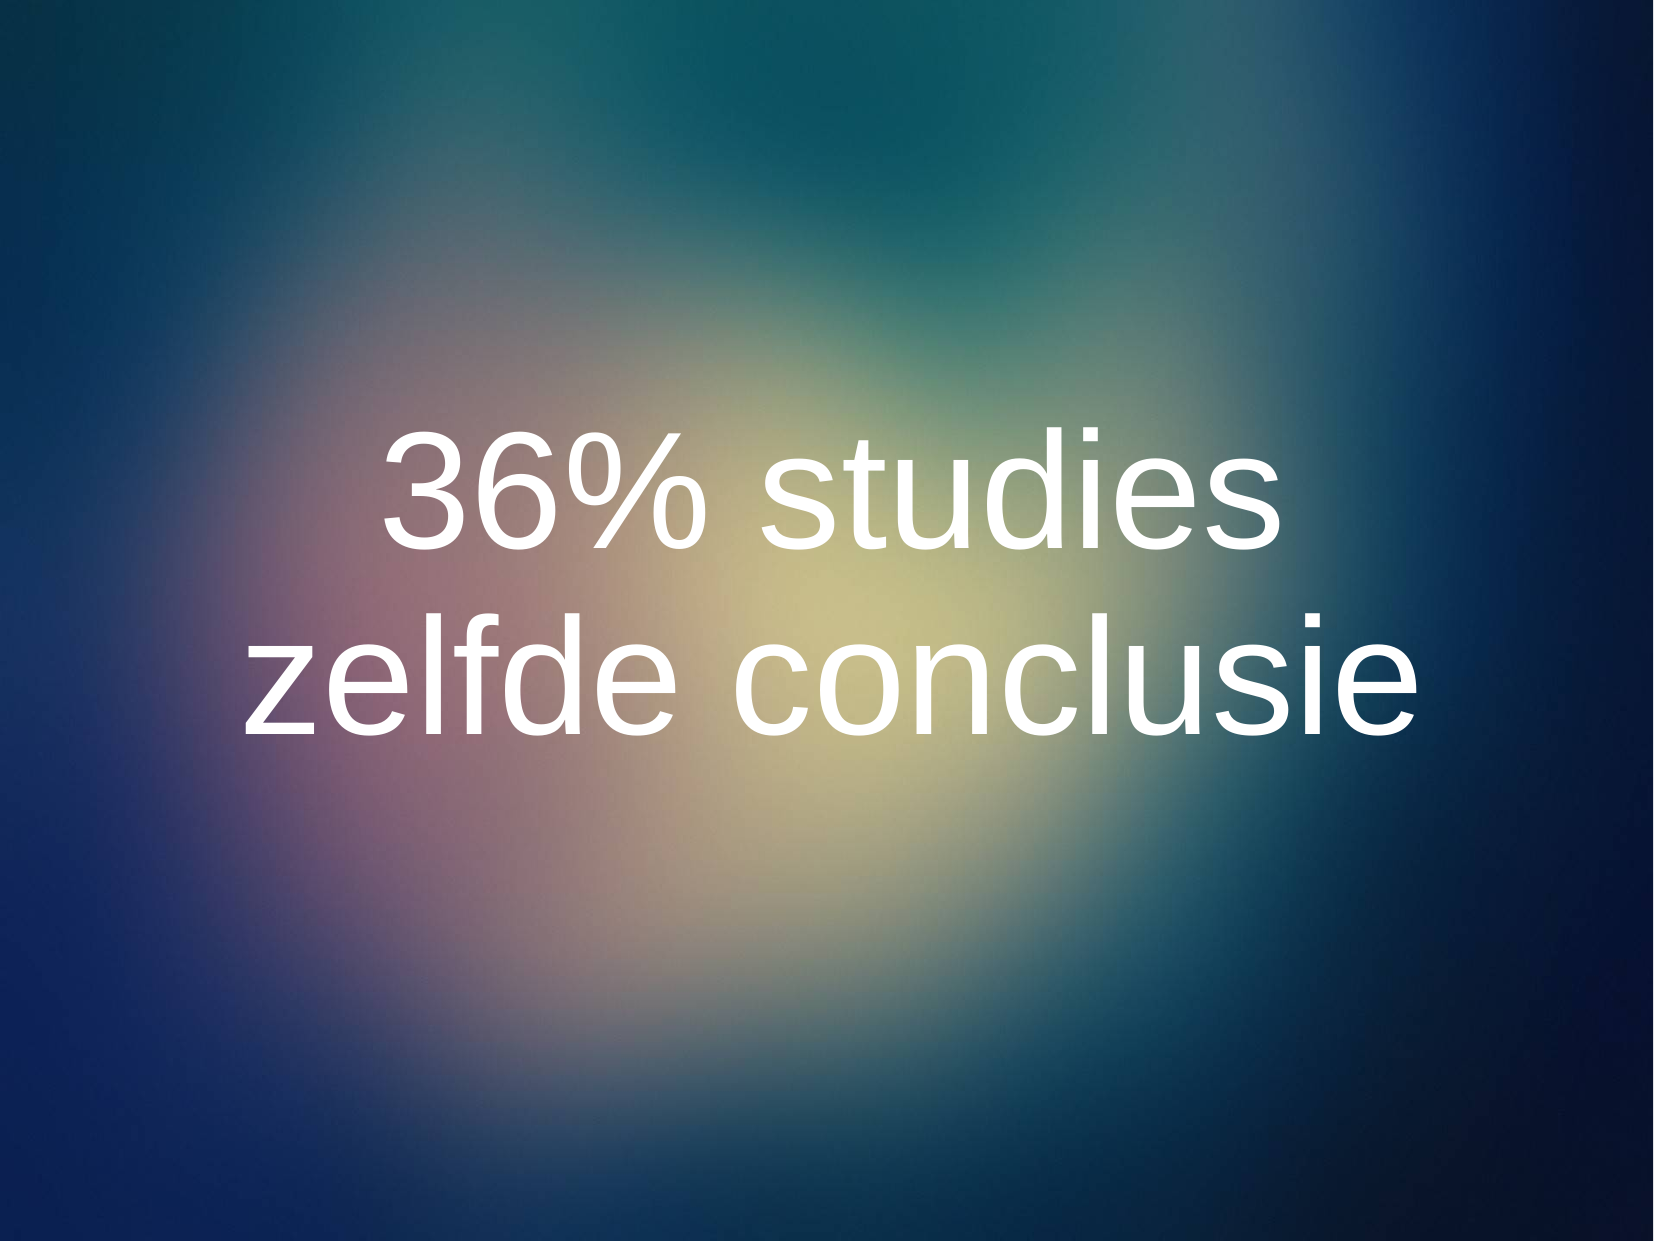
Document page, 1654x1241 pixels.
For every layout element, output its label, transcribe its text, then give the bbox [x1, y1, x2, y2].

picture [0, 0, 1654, 1241]
text_box 36% studies zelfde conclusie [195, 390, 1471, 778]
